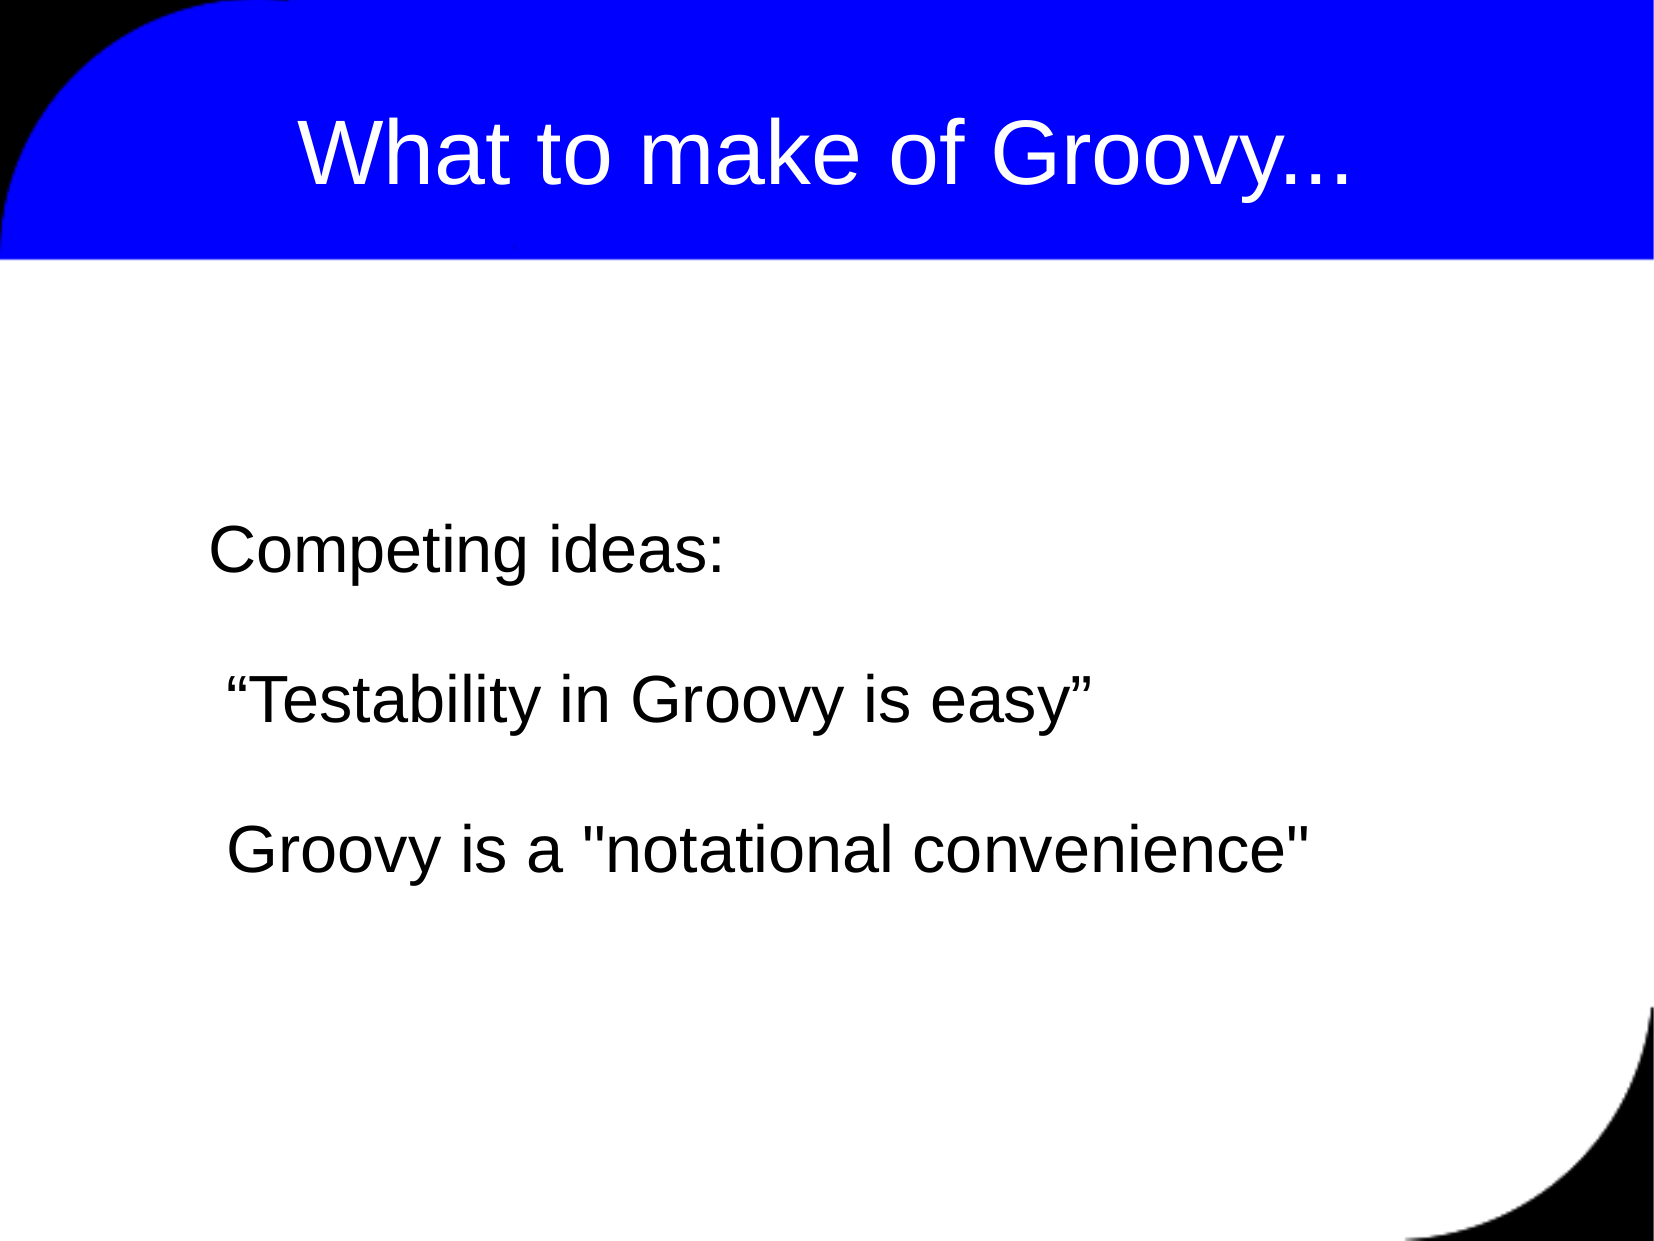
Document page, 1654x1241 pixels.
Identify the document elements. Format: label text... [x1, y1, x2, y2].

picture [0, 0, 1654, 1241]
subtitle Competing ideas: “Testability in Groovy is easy” Groovy is a "notational convenience" [208, 297, 1446, 1102]
title What to make of Groovy... [82, 56, 1571, 250]
